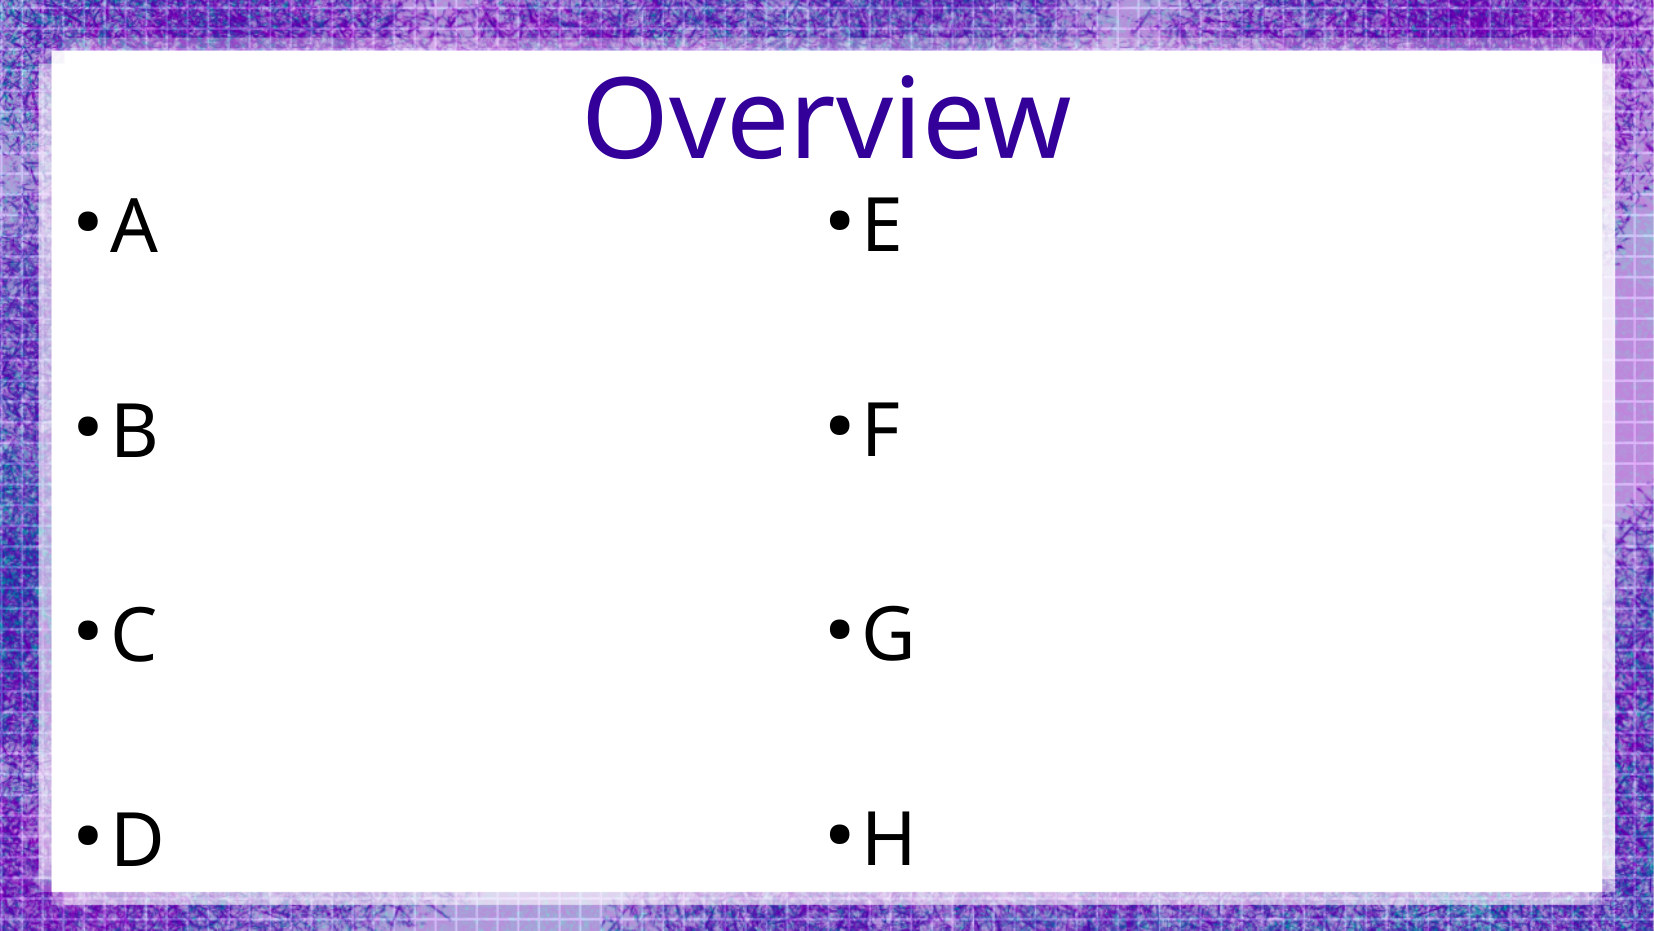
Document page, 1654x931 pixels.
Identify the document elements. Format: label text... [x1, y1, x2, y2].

text_box A B C D [74, 182, 806, 879]
title Overview [82, 37, 1571, 193]
picture [0, 0, 1654, 931]
text_box E F G H [826, 181, 1558, 878]
